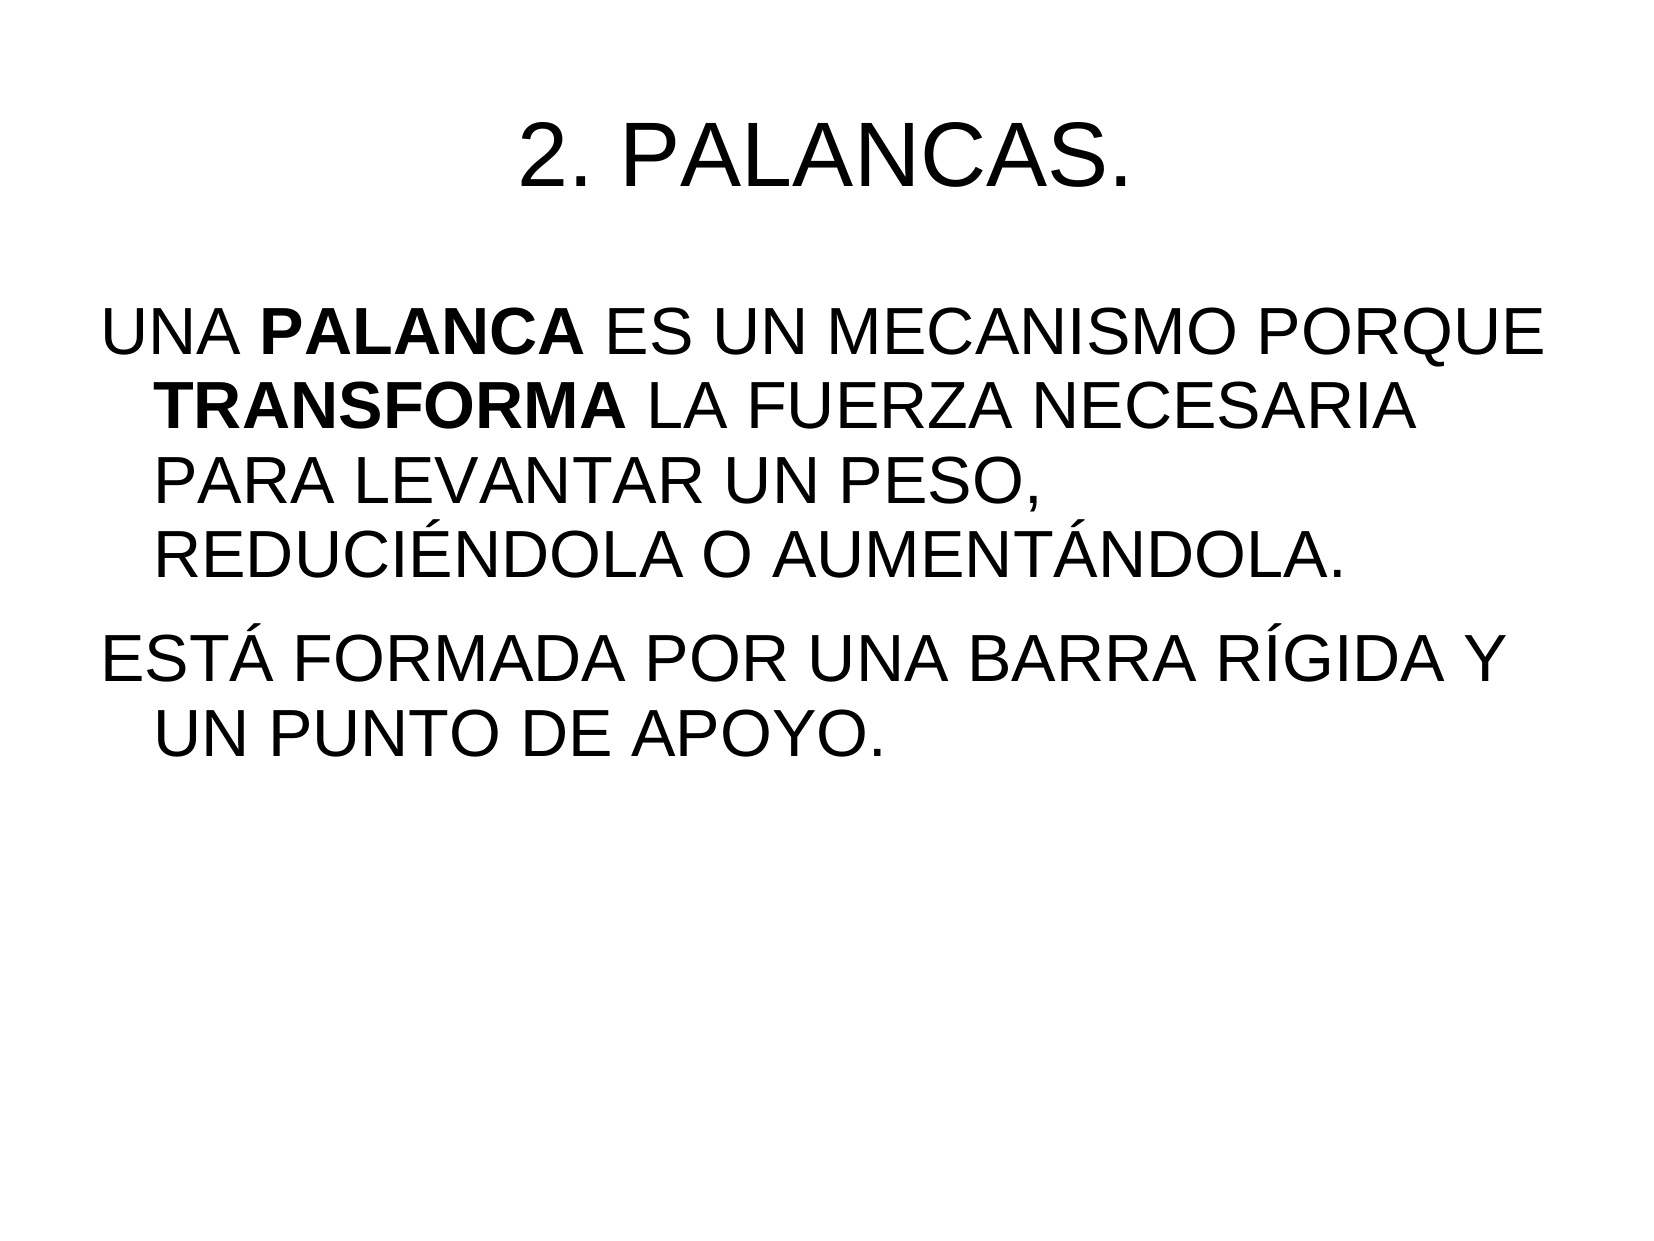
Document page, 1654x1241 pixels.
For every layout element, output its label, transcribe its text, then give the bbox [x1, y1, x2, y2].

title 2. PALANCAS. [82, 56, 1571, 249]
list UNA PALANCA ES UN MECANISMO PORQUE TRANSFORMA LA FUERZA NECESARIA PARA LEVANTAR UN PESO, REDUCIÉNDOLA O AUMENTÁNDOLA. ESTÁ FORMADA POR UNA BARRA RÍGIDA Y UN PUNTO DE APOYO. [82, 290, 1571, 1109]
